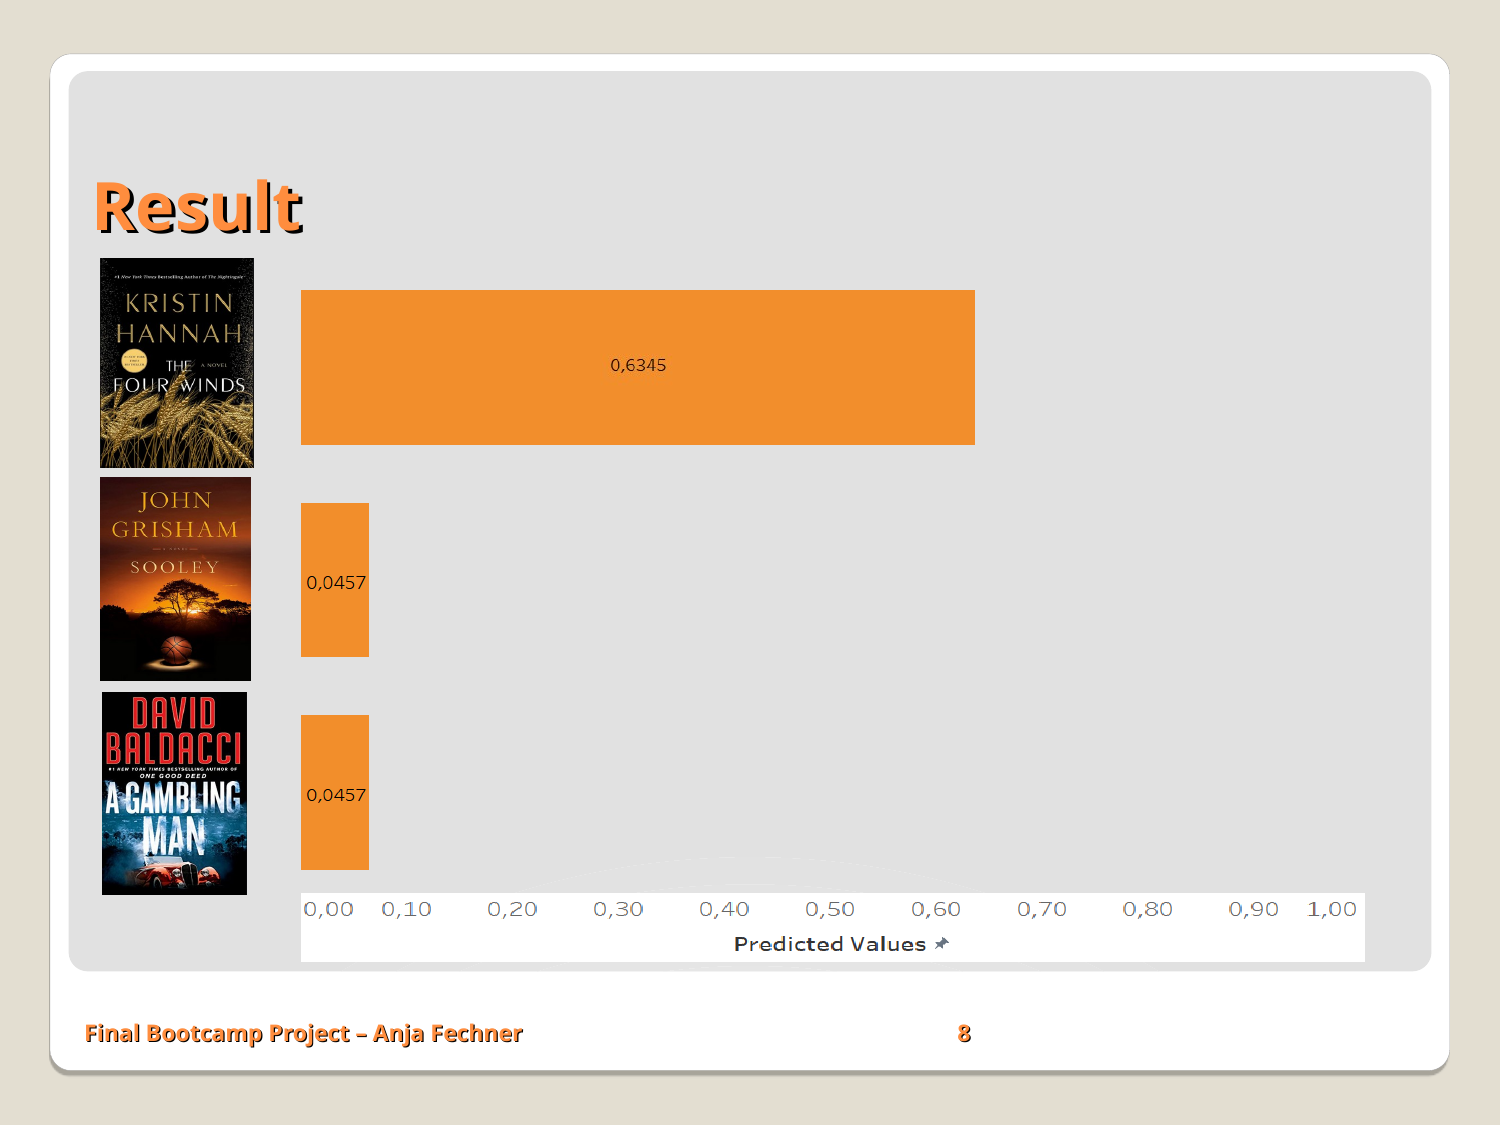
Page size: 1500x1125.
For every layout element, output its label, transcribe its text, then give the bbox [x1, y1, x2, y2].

picture [102, 832, 109, 840]
picture [100, 477, 251, 681]
picture [100, 258, 254, 469]
picture [102, 692, 247, 895]
picture [301, 503, 369, 657]
title Result [76, 78, 1420, 251]
picture [301, 893, 1365, 962]
picture [301, 716, 369, 870]
picture [301, 290, 975, 445]
text_box Final Bootcamp Project – Anja Fechner [76, 1012, 1436, 1054]
